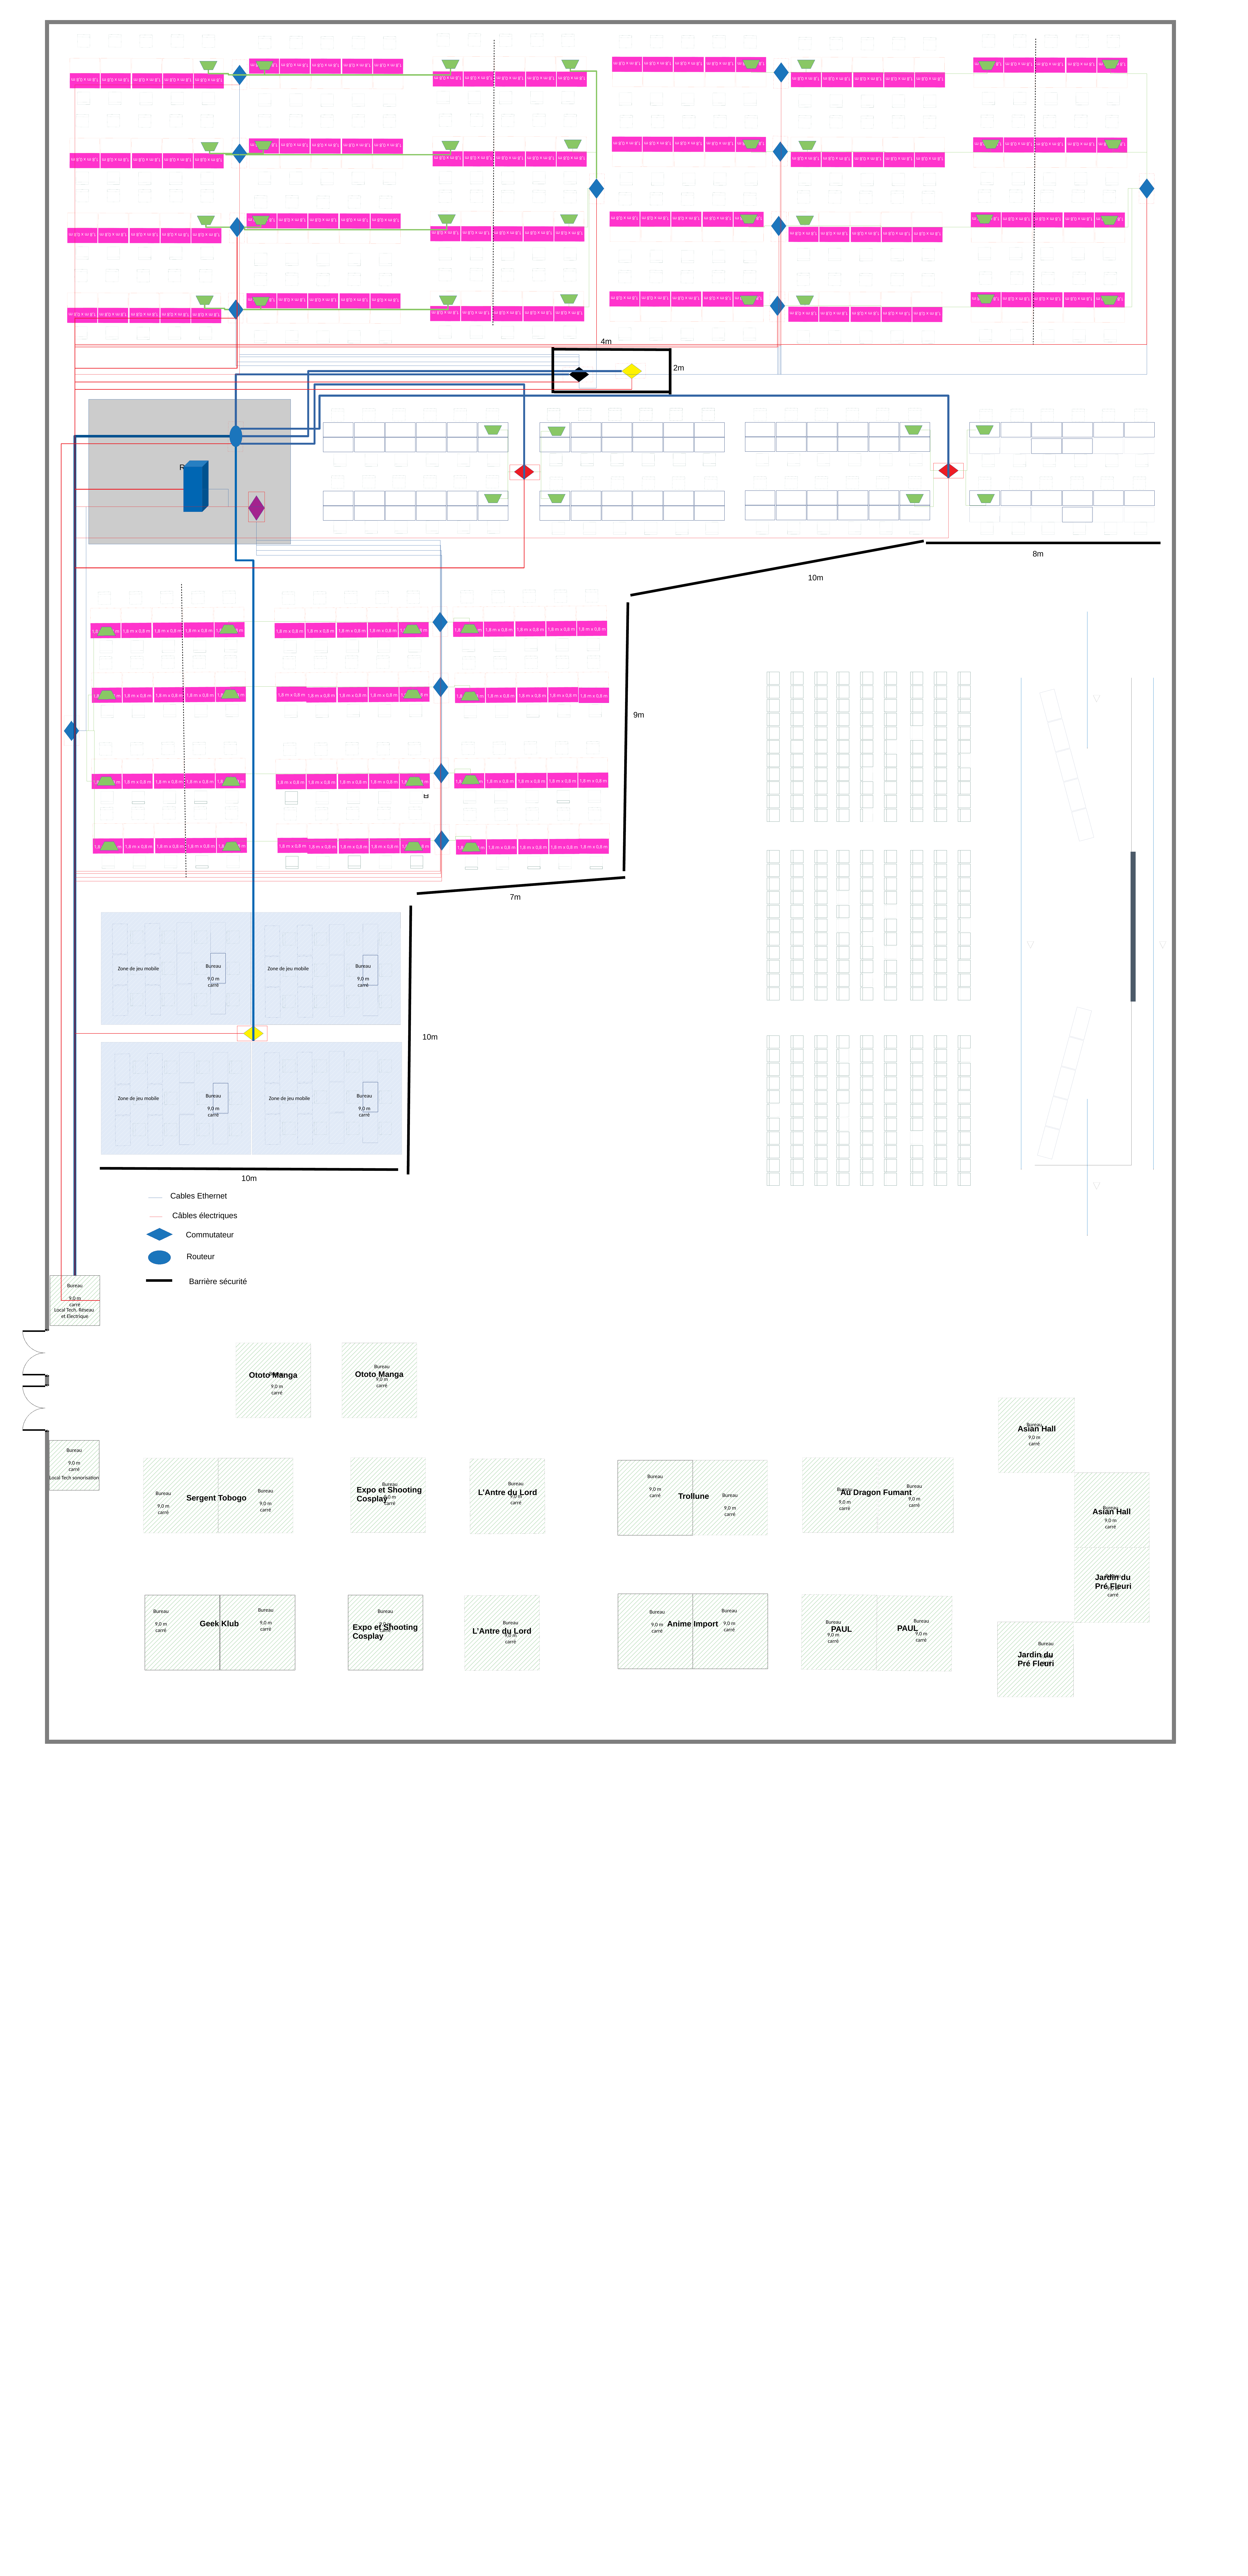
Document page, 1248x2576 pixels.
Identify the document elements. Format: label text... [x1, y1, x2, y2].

text_box [1064, 213, 1094, 215]
text_box [373, 151, 403, 154]
text_box [464, 152, 493, 154]
text_box [734, 292, 763, 295]
text_box [132, 85, 162, 88]
text_box 1,8 m x 0,8 m [114, 690, 146, 700]
text_box [216, 777, 246, 788]
text_box [399, 622, 429, 634]
text_box [124, 850, 154, 853]
text_box 1,8 m x 0,8 m [435, 842, 439, 850]
text_box L’Antre du Lord [469, 1625, 535, 1637]
text_box [277, 213, 307, 216]
text_box [643, 149, 673, 152]
text_box 1,8 m x 0,8 m [206, 625, 252, 634]
text_box [132, 153, 162, 156]
text_box [434, 832, 440, 849]
text_box 1,8 m x 0,8 m [377, 777, 391, 786]
text_box Régie [257, 540, 291, 544]
text_box [610, 303, 639, 306]
text_box [524, 227, 553, 229]
text_box [433, 152, 450, 154]
text_box 1,8 m x 0,8 m [433, 625, 437, 634]
text_box [949, 464, 958, 477]
text_box 1,8 m x 0,8 m [904, 230, 951, 239]
text_box [882, 227, 912, 230]
text_box [851, 307, 881, 310]
text_box 1,8 m x 0,8 m [231, 776, 252, 785]
text_box [495, 164, 525, 166]
text_box Bureau 9,0 m carré [821, 1614, 846, 1655]
text_box [280, 71, 310, 74]
text_box [130, 308, 159, 311]
text_box [1064, 292, 1094, 295]
text_box [985, 224, 1001, 227]
text_box Bureau 9,0 m carré [363, 958, 377, 985]
text_box [338, 774, 368, 777]
text_box [194, 165, 224, 168]
text_box Bureau 9,0 m carré [199, 1123, 209, 1129]
text_box 1,8 m x 0,8 m [299, 842, 330, 851]
text_box Bureau 9,0 m carré [264, 1355, 290, 1369]
text_box 1,8 m x 0,8 m [889, 230, 904, 239]
text_box [486, 700, 516, 703]
text_box [610, 212, 639, 215]
text_box [851, 239, 881, 242]
text_box [399, 634, 429, 637]
text_box 1,8 m x 0,8 m [245, 216, 260, 225]
text_box [184, 634, 214, 637]
text_box Expo et Shooting Cosplay [350, 1621, 422, 1649]
text_box [98, 228, 128, 231]
text_box [145, 1595, 220, 1670]
text_box Zone de jeu mobile [283, 964, 285, 974]
text_box 1,8 m x 0,8 m [548, 154, 595, 164]
text_box [1075, 1548, 1149, 1622]
text_box [526, 84, 556, 86]
text_box 1,8 m x 0,8 m [268, 689, 306, 699]
text_box [215, 622, 244, 634]
text_box [913, 227, 942, 230]
text_box [70, 165, 75, 168]
text_box Régie [243, 437, 291, 443]
text_box [340, 226, 370, 228]
text_box [306, 623, 335, 626]
text_box [185, 699, 215, 702]
text_box 1,8 m x 0,8 m [75, 156, 92, 165]
text_box Régie [89, 444, 235, 507]
text_box Expo et Shooting Cosplay [354, 1484, 426, 1512]
text_box Zone de jeu mobile [128, 963, 131, 974]
text_box Bureau 9,0 m carré [643, 1469, 668, 1510]
text_box [626, 374, 637, 379]
text_box [430, 318, 460, 321]
text_box [123, 700, 153, 702]
text_box 1,8 m x 0,8 m [94, 691, 114, 700]
text_box [338, 687, 368, 690]
text_box 1,8 m x 0,8 m [82, 626, 86, 635]
text_box Zone de jeu mobile [131, 963, 133, 974]
text_box Bureau 9,0 m carré [1098, 1500, 1123, 1506]
text_box [986, 304, 1001, 307]
text_box 1,8 m x 0,8 m [449, 691, 470, 700]
text_box 1,8 m x 0,8 m [422, 309, 452, 318]
text_box [185, 786, 215, 788]
text_box [674, 149, 703, 152]
text_box [101, 165, 130, 168]
text_box [470, 688, 485, 691]
text_box [674, 69, 704, 72]
text_box 1,8 m x 0,8 m [240, 141, 247, 150]
text_box [554, 239, 584, 241]
text_box Zone de jeu mobile [115, 1093, 130, 1103]
text_box [337, 635, 367, 638]
text_box 1,8 m x 0,8 m [121, 231, 168, 240]
text_box [464, 163, 493, 166]
text_box 1,8 m x 0,8 m [475, 624, 507, 634]
text_box Régie [243, 430, 291, 435]
text_box Bureau 9,0 m carré [1020, 1435, 1048, 1458]
text_box [788, 319, 818, 322]
text_box 1,8 m x 0,8 m [781, 230, 786, 239]
text_box [1035, 150, 1065, 152]
text_box [442, 831, 449, 850]
text_box [461, 318, 491, 321]
text_box [877, 1596, 952, 1671]
text_box [351, 1458, 425, 1532]
text_box [311, 59, 341, 61]
text_box [240, 155, 246, 164]
text_box [337, 623, 367, 626]
text_box [228, 299, 237, 319]
text_box [672, 212, 701, 215]
text_box [373, 71, 403, 74]
text_box 1,8 m x 0,8 m [531, 229, 546, 239]
text_box [75, 228, 97, 231]
text_box 1,8 m x 0,8 m [447, 842, 450, 852]
text_box [971, 224, 984, 227]
text_box [526, 152, 556, 154]
text_box [640, 292, 670, 294]
text_box [1032, 292, 1062, 295]
text_box Zone de jeu mobile [280, 1093, 283, 1103]
text_box [275, 623, 304, 626]
text_box 1,8 m x 0,8 m [813, 75, 845, 84]
text_box [68, 228, 75, 231]
text_box [1064, 224, 1094, 227]
text_box [194, 86, 224, 88]
text_box [514, 465, 523, 479]
text_box [451, 152, 463, 154]
text_box [770, 296, 779, 316]
text_box [1035, 138, 1065, 140]
text_box [307, 839, 337, 841]
text_box 1,8 m x 0,8 m [193, 776, 207, 786]
text_box [94, 627, 120, 638]
text_box [92, 700, 94, 703]
text_box 1,8 m x 0,8 m [557, 842, 579, 851]
text_box 1,8 m x 0,8 m [470, 691, 477, 696]
text_box [751, 149, 766, 152]
text_box [703, 224, 733, 227]
text_box 1,8 m x 0,8 m [555, 776, 570, 785]
text_box 1,8 m x 0,8 m [665, 60, 713, 69]
text_box [1097, 150, 1127, 153]
text_box [822, 84, 852, 87]
text_box 1,8 m x 0,8 m [75, 231, 90, 240]
text_box [548, 427, 565, 436]
text_box Régie [208, 489, 228, 507]
text_box [456, 843, 486, 854]
text_box [122, 623, 151, 626]
text_box Bureau 9,0 m carré [363, 1088, 378, 1112]
text_box [148, 1250, 171, 1264]
text_box Bureau 9,0 m carré [151, 1485, 176, 1526]
text_box [401, 842, 430, 853]
text_box [191, 320, 221, 323]
text_box [548, 699, 578, 702]
text_box [526, 72, 556, 75]
text_box [153, 623, 183, 626]
text_box Régie [241, 437, 243, 443]
text_box [802, 1595, 877, 1670]
text_box [618, 1594, 693, 1669]
text_box Bureau 9,0 m carré [211, 984, 225, 999]
text_box [791, 84, 821, 87]
text_box Bureau 9,0 m carré [199, 1088, 227, 1129]
text_box [94, 774, 122, 786]
text_box 1,8 m x 0,8 m [603, 139, 651, 149]
text_box Régie [89, 538, 235, 544]
text_box [851, 227, 881, 230]
text_box 2m [670, 362, 691, 374]
text_box [70, 73, 100, 76]
text_box [75, 165, 100, 168]
text_box [912, 319, 942, 322]
text_box [579, 688, 609, 690]
text_box 1,8 m x 0,8 m [889, 310, 904, 319]
text_box 1,8 m x 0,8 m [570, 842, 617, 851]
text_box [971, 292, 1001, 303]
text_box 1,8 m x 0,8 m [240, 296, 243, 305]
text_box [240, 220, 244, 234]
text_box [277, 305, 307, 308]
text_box Bureau 9,0 m carré [1098, 1518, 1123, 1541]
text_box 1,8 m x 0,8 m [92, 156, 123, 165]
text_box Trollune [675, 1490, 716, 1502]
text_box [791, 72, 821, 75]
text_box [884, 72, 914, 74]
text_box 1,8 m x 0,8 m [329, 690, 377, 700]
text_box [348, 1595, 423, 1670]
text_box [278, 838, 307, 841]
text_box Bureau 9,0 m carré [253, 1483, 278, 1524]
text_box [799, 141, 816, 150]
text_box Bureau 9,0 m carré [644, 1604, 670, 1645]
text_box 1,8 m x 0,8 m [1105, 67, 1110, 70]
text_box [340, 305, 370, 308]
text_box 1,8 m x 0,8 m [328, 625, 376, 635]
text_box 1,8 m x 0,8 m [811, 230, 842, 239]
text_box 1,8 m x 0,8 m [486, 74, 534, 84]
text_box 1,8 m x 0,8 m [781, 310, 785, 319]
text_box [369, 786, 399, 789]
text_box [612, 149, 642, 152]
text_box 1,8 m x 0,8 m [712, 140, 744, 149]
text_box [493, 306, 522, 309]
text_box 1,8 m x 0,8 m [770, 295, 772, 304]
text_box 1,8 m x 0,8 m [269, 841, 307, 850]
text_box [191, 240, 221, 243]
text_box 1,8 m x 0,8 m [782, 155, 788, 164]
text_box Zone de jeu mobile [295, 1093, 297, 1103]
text_box 1,8 m x 0,8 m [706, 215, 741, 224]
text_box [973, 149, 991, 152]
text_box 1,8 m x 0,8 m [424, 74, 455, 83]
text_box Ototo Manga [352, 1368, 411, 1389]
text_box [998, 1398, 1074, 1473]
text_box Bureau 9,0 m carré [350, 1088, 378, 1129]
text_box 1,8 m x 0,8 m [87, 777, 94, 781]
text_box [453, 622, 483, 633]
text_box PAUL [828, 1623, 873, 1635]
text_box [342, 139, 372, 142]
text_box [674, 137, 703, 140]
text_box 4m [598, 345, 621, 346]
text_box [1098, 58, 1127, 69]
text_box 1,8 m x 0,8 m [662, 294, 710, 304]
text_box 1,8 m x 0,8 m [265, 61, 288, 71]
text_box [278, 850, 307, 853]
text_box [487, 851, 517, 854]
text_box [277, 687, 306, 690]
text_box [484, 634, 514, 637]
text_box [493, 226, 523, 229]
text_box [517, 773, 546, 776]
text_box [433, 83, 463, 86]
text_box [554, 318, 584, 321]
text_box [703, 212, 733, 215]
text_box 1,8 m x 0,8 m [477, 690, 509, 700]
text_box [218, 1458, 293, 1533]
text_box 1,8 m x 0,8 m [207, 690, 252, 699]
text_box [254, 1027, 264, 1040]
text_box 1,8 m x 0,8 m [1024, 295, 1071, 305]
text_box [101, 73, 131, 76]
text_box 1,8 m x 0,8 m [94, 781, 114, 786]
text_box 1,8 m x 0,8 m [744, 63, 751, 69]
text_box [307, 774, 336, 777]
text_box 8m [1030, 548, 1063, 560]
text_box 1,8 m x 0,8 m [89, 318, 121, 320]
text_box [98, 240, 128, 243]
text_box Bureau 9,0 m carré [503, 1499, 529, 1517]
text_box 1,8 m x 0,8 m [892, 155, 906, 164]
text_box 1,8 m x 0,8 m [478, 842, 510, 851]
text_box Bureau 9,0 m carré [199, 994, 207, 999]
text_box [414, 774, 430, 776]
text_box [1035, 70, 1065, 72]
text_box [92, 774, 94, 777]
text_box 1,8 m x 0,8 m [185, 76, 232, 85]
text_box 1,8 m x 0,8 m [61, 76, 92, 85]
text_box 1,8 m x 0,8 m [264, 141, 288, 151]
text_box 1,8 m x 0,8 m [444, 625, 448, 634]
text_box [471, 839, 486, 842]
text_box 1,8 m x 0,8 m [1111, 61, 1136, 70]
text_box [486, 688, 516, 691]
text_box [194, 74, 224, 76]
text_box 1,8 m x 0,8 m [556, 690, 579, 699]
text_box [146, 1228, 173, 1241]
text_box 1,8 m x 0,8 m [1071, 295, 1102, 305]
text_box [1113, 150, 1127, 152]
text_box Anime Import [664, 1618, 725, 1639]
text_box [796, 296, 814, 305]
text_box [1111, 70, 1127, 73]
text_box [232, 144, 239, 154]
text_box [101, 912, 251, 1025]
text_box [1002, 212, 1031, 215]
text_box Local Tech sonorisation [47, 1473, 102, 1483]
text_box 1,8 m x 0,8 m [247, 61, 264, 71]
text_box 1,8 m x 0,8 m [1070, 215, 1103, 225]
text_box [579, 839, 609, 842]
text_box 1,8 m x 0,8 m [1026, 140, 1073, 150]
text_box [882, 239, 912, 242]
text_box [368, 622, 398, 625]
text_box [368, 634, 398, 637]
text_box 1,8 m x 0,8 m [450, 842, 471, 852]
text_box 1,8 m x 0,8 m [111, 777, 114, 782]
text_box [123, 774, 152, 777]
text_box 1,8 m x 0,8 m [194, 841, 208, 850]
text_box [161, 320, 190, 323]
text_box [455, 688, 470, 691]
text_box 1,8 m x 0,8 m [648, 215, 663, 224]
text_box Régie [89, 437, 228, 443]
text_box 1,8 m x 0,8 m [773, 140, 775, 149]
text_box [371, 294, 400, 296]
text_box Bureau 9,0 m carré [350, 1122, 359, 1129]
text_box [76, 727, 79, 734]
text_box 1,8 m x 0,8 m [554, 624, 568, 633]
text_box [1033, 224, 1062, 227]
text_box 1,8 m x 0,8 m [904, 310, 951, 319]
text_box [185, 687, 215, 690]
text_box 1,8 m x 0,8 m [297, 626, 328, 635]
text_box [884, 164, 914, 167]
text_box [197, 216, 215, 225]
text_box [75, 308, 97, 311]
text_box [915, 152, 945, 155]
text_box [254, 912, 400, 1025]
text_box 1,8 m x 0,8 m [266, 626, 297, 635]
text_box 1,8 m x 0,8 m [183, 231, 229, 240]
text_box [884, 74, 914, 75]
text_box 1,8 m x 0,8 m [121, 311, 168, 318]
text_box 1,8 m x 0,8 m [1012, 140, 1026, 150]
text_box [1064, 304, 1094, 307]
text_box 1,8 m x 0,8 m [298, 777, 329, 786]
text_box 1,8 m x 0,8 m [569, 775, 617, 785]
text_box 1,8 m x 0,8 m [568, 624, 616, 633]
text_box 1,8 m x 0,8 m [589, 229, 593, 239]
text_box 1,8 m x 0,8 m [964, 140, 991, 149]
text_box [439, 296, 457, 305]
text_box [433, 72, 450, 74]
text_box [371, 214, 400, 216]
text_box [342, 59, 372, 62]
text_box [247, 225, 276, 228]
text_box [454, 773, 484, 784]
text_box Bureau 9,0 m carré [264, 1390, 290, 1418]
text_box [879, 1458, 953, 1532]
text_box [161, 240, 190, 243]
text_box [736, 57, 766, 69]
text_box Zone de jeu mobile [283, 1093, 285, 1103]
text_box 1,8 m x 0,8 m [455, 154, 486, 164]
text_box Commutateur [183, 1229, 250, 1241]
text_box 1,8 m x 0,8 m [570, 690, 617, 700]
text_box [517, 785, 546, 788]
text_box [1033, 212, 1062, 215]
text_box Asian Hall [1089, 1506, 1137, 1518]
text_box 1,8 m x 0,8 m [392, 841, 414, 850]
text_box [45, 1430, 49, 1432]
text_box Régie [237, 538, 256, 544]
text_box 1,8 m x 0,8 m [89, 311, 121, 318]
text_box [705, 69, 735, 72]
text_box Bureau 9,0 m carré [498, 1615, 523, 1625]
text_box [93, 839, 94, 841]
text_box 1,8 m x 0,8 m [349, 142, 381, 151]
text_box [578, 785, 608, 788]
text_box [75, 153, 100, 156]
text_box [564, 140, 582, 149]
text_box [524, 318, 553, 321]
text_box 1,8 m x 0,8 m [906, 75, 954, 85]
text_box 1,8 m x 0,8 m [422, 229, 453, 238]
text_box 1,8 m x 0,8 m [261, 216, 285, 225]
text_box 1,8 m x 0,8 m [546, 229, 589, 239]
text_box [484, 622, 514, 625]
text_box 1,8 m x 0,8 m [121, 318, 168, 320]
text_box [915, 85, 945, 87]
text_box [370, 850, 400, 853]
text_box 1,8 m x 0,8 m [94, 841, 113, 846]
text_box 1,8 m x 0,8 m [484, 309, 531, 318]
text_box 1,8 m x 0,8 m [741, 218, 749, 224]
text_box [487, 839, 517, 842]
text_box 7m [507, 891, 562, 903]
text_box Bureau 9,0 m carré [369, 1359, 395, 1368]
text_box [796, 216, 814, 225]
text_box PAUL [894, 1622, 939, 1634]
text_box [461, 306, 491, 309]
text_box 1,8 m x 0,8 m [61, 156, 75, 165]
text_box [493, 318, 522, 321]
text_box [101, 1042, 251, 1154]
text_box [163, 74, 193, 76]
text_box 1,8 m x 0,8 m [94, 777, 101, 781]
text_box Au Dragon Fumant [837, 1486, 919, 1500]
text_box 4m [598, 335, 621, 344]
text_box [153, 635, 183, 638]
text_box [640, 304, 670, 306]
text_box [249, 507, 265, 521]
text_box 1,8 m x 0,8 m [83, 777, 94, 786]
text_box [94, 839, 123, 850]
text_box [791, 152, 821, 155]
text_box Zone de jeu mobile [266, 1093, 280, 1103]
text_box [240, 305, 243, 315]
text_box [671, 292, 701, 294]
text_box 1,8 m x 0,8 m [171, 156, 185, 165]
text_box [229, 426, 242, 447]
text_box [67, 320, 75, 323]
text_box [309, 225, 338, 228]
text_box 1,8 m x 0,8 m [59, 311, 75, 320]
text_box [311, 151, 340, 153]
text_box [183, 507, 207, 512]
text_box 1,8 m x 0,8 m [88, 695, 94, 700]
text_box [91, 623, 120, 626]
text_box [736, 69, 751, 72]
text_box 1,8 m x 0,8 m [171, 76, 185, 85]
text_box 1,8 m x 0,8 m [347, 216, 378, 226]
text_box Zone de jeu mobile [135, 1093, 146, 1103]
text_box [524, 306, 553, 309]
text_box Zone de jeu mobile [145, 963, 160, 974]
text_box [75, 240, 97, 243]
text_box [23, 1331, 45, 1332]
text_box 1,8 m x 0,8 m [534, 154, 548, 164]
text_box [577, 621, 607, 624]
text_box [338, 699, 368, 702]
text_box 1,8 m x 0,8 m [146, 841, 194, 850]
text_box [91, 635, 94, 638]
text_box 1,8 m x 0,8 m [329, 777, 377, 786]
text_box [430, 238, 460, 241]
text_box Régie [228, 444, 235, 452]
text_box [371, 226, 400, 228]
text_box [400, 777, 430, 789]
text_box [971, 304, 986, 307]
text_box [306, 687, 336, 690]
text_box Bureau 9,0 m carré [350, 1091, 359, 1103]
text_box 1,8 m x 0,8 m [507, 624, 554, 634]
text_box [433, 163, 463, 166]
text_box [277, 225, 307, 228]
text_box Régie [257, 538, 291, 540]
text_box [1097, 70, 1110, 73]
text_box [938, 464, 947, 477]
text_box 1,8 m x 0,8 m [390, 625, 433, 634]
text_box [342, 151, 372, 154]
text_box [612, 69, 642, 72]
text_box 1,8 m x 0,8 m [232, 841, 252, 850]
text_box [974, 61, 1003, 72]
text_box [851, 319, 881, 322]
text_box [1066, 58, 1096, 61]
text_box [451, 72, 463, 74]
text_box 1,8 m x 0,8 m [477, 776, 508, 785]
text_box [122, 635, 151, 638]
text_box [130, 320, 159, 323]
text_box [1097, 138, 1127, 149]
text_box Cables Ethernet [167, 1190, 231, 1204]
text_box 1,8 m x 0,8 m [962, 295, 986, 304]
text_box [774, 62, 789, 82]
text_box 1,8 m x 0,8 m [123, 76, 171, 85]
text_box [1004, 138, 1034, 140]
text_box [98, 308, 128, 311]
text_box Bureau 9,0 m carré [349, 958, 377, 999]
text_box [461, 238, 491, 241]
text_box [554, 227, 584, 229]
text_box [276, 774, 306, 777]
text_box [433, 677, 440, 696]
text_box [549, 851, 579, 854]
text_box [369, 687, 399, 690]
text_box [447, 226, 460, 229]
text_box [154, 687, 184, 690]
text_box Régie [89, 507, 235, 538]
text_box [130, 228, 160, 231]
text_box [789, 239, 818, 242]
text_box 1,8 m x 0,8 m [267, 777, 298, 786]
text_box Bureau 9,0 m carré [369, 1389, 395, 1400]
text_box [734, 296, 763, 307]
text_box [216, 773, 246, 776]
text_box 1,8 m x 0,8 m [486, 154, 534, 164]
text_box [612, 57, 642, 60]
text_box [45, 1375, 49, 1376]
text_box [517, 700, 547, 702]
text_box 1,8 m x 0,8 m [391, 690, 434, 699]
text_box 1,8 m x 0,8 m [288, 141, 302, 151]
text_box [751, 69, 766, 72]
text_box [525, 465, 534, 479]
text_box Bureau 9,0 m carré [349, 964, 359, 976]
text_box Zone de jeu mobile [133, 1093, 135, 1103]
text_box [94, 786, 122, 789]
text_box [736, 149, 751, 152]
text_box 1,8 m x 0,8 m [59, 231, 75, 240]
text_box [373, 59, 403, 62]
text_box [913, 239, 942, 242]
text_box [549, 839, 579, 842]
text_box [231, 774, 246, 776]
text_box 1,8 m x 0,8 m [648, 294, 662, 304]
text_box [309, 213, 338, 216]
text_box Zone de jeu mobile [280, 963, 298, 974]
text_box [199, 61, 217, 70]
text_box [243, 1026, 252, 1040]
text_box [456, 840, 471, 842]
text_box [912, 307, 942, 310]
text_box 1,8 m x 0,8 m [985, 215, 1009, 224]
text_box 1,8 m x 0,8 m [546, 309, 593, 318]
text_box 1,8 m x 0,8 m [1113, 141, 1136, 150]
text_box [977, 494, 995, 503]
text_box [438, 215, 456, 224]
text_box [643, 69, 673, 72]
text_box Régie [228, 437, 231, 443]
text_box [124, 838, 154, 841]
text_box [265, 71, 279, 74]
text_box 1,8 m x 0,8 m [744, 143, 751, 149]
text_box [23, 1386, 45, 1387]
text_box 1,8 m x 0,8 m [785, 310, 811, 319]
text_box [70, 153, 75, 156]
text_box 1,8 m x 0,8 m [1026, 60, 1074, 70]
text_box 1,8 m x 0,8 m [471, 842, 478, 847]
text_box [705, 149, 735, 152]
text_box [548, 785, 578, 788]
text_box [915, 72, 945, 74]
text_box [185, 773, 215, 776]
text_box Régie [249, 508, 265, 522]
text_box [339, 841, 369, 842]
text_box [853, 164, 883, 167]
text_box 9m [630, 709, 663, 721]
text_box [232, 65, 247, 74]
text_box [339, 839, 369, 840]
text_box 1,8 m x 0,8 m [238, 296, 239, 304]
text_box [915, 74, 945, 75]
text_box 1,8 m x 0,8 m [144, 625, 192, 635]
text_box 1,8 m x 0,8 m [845, 75, 892, 84]
text_box 1,8 m x 0,8 m [424, 154, 455, 163]
text_box [822, 152, 852, 155]
text_box [1004, 150, 1034, 152]
text_box [49, 1440, 99, 1473]
text_box [45, 1329, 49, 1331]
text_box [1131, 852, 1136, 1001]
text_box [249, 59, 279, 70]
text_box [247, 213, 277, 225]
text_box [163, 85, 193, 88]
text_box [307, 851, 337, 854]
text_box [154, 786, 184, 789]
text_box [671, 224, 701, 227]
text_box 1,8 m x 0,8 m [452, 309, 484, 318]
text_box [1095, 216, 1125, 227]
text_box [132, 73, 162, 76]
text_box [853, 84, 883, 87]
text_box [249, 495, 264, 507]
text_box 1,8 m x 0,8 m [1128, 215, 1132, 225]
text_box Régie [228, 422, 235, 435]
text_box Bureau 9,0 m carré [253, 1602, 279, 1643]
text_box [130, 240, 160, 243]
text_box Régie [237, 507, 256, 538]
text_box [561, 60, 579, 69]
text_box [495, 84, 525, 86]
text_box 10m [419, 1031, 464, 1043]
text_box [191, 308, 221, 311]
text_box [1002, 292, 1031, 295]
text_box [557, 72, 587, 75]
text_box [882, 319, 911, 322]
text_box 1,8 m x 0,8 m [90, 231, 121, 240]
text_box [557, 164, 587, 167]
text_box [853, 72, 883, 75]
text_box 1,8 m x 0,8 m [741, 299, 744, 304]
text_box 1,8 m x 0,8 m [193, 690, 207, 699]
text_box [640, 212, 670, 215]
text_box Bureau 9,0 m carré [213, 1088, 227, 1113]
text_box 1,8 m x 0,8 m [813, 155, 844, 164]
text_box [548, 494, 565, 503]
text_box Ototo Manga [246, 1369, 304, 1390]
text_box 1,8 m x 0,8 m [381, 142, 412, 151]
text_box 1,8 m x 0,8 m [168, 231, 183, 240]
text_box [484, 494, 502, 503]
text_box 1,8 m x 0,8 m [414, 776, 434, 786]
text_box Routeur [183, 1250, 227, 1263]
text_box [75, 320, 97, 323]
text_box [92, 786, 94, 789]
text_box [485, 785, 515, 788]
text_box Bureau 9,0 m carré [503, 1476, 528, 1486]
text_box [45, 1384, 49, 1432]
text_box [1004, 70, 1034, 72]
text_box [1075, 1473, 1149, 1547]
text_box [454, 785, 484, 788]
text_box 1,8 m x 0,8 m [86, 626, 113, 635]
text_box [342, 1343, 417, 1418]
text_box [548, 773, 577, 776]
text_box [853, 152, 883, 155]
text_box 1,8 m x 0,8 m [842, 310, 889, 319]
text_box [546, 633, 576, 636]
text_box Bureau 9,0 m carré [148, 1603, 174, 1644]
text_box [247, 293, 276, 296]
text_box [579, 851, 609, 854]
text_box [154, 774, 184, 776]
text_box [233, 76, 247, 85]
text_box Zone de jeu mobile [143, 963, 145, 974]
text_box 1,8 m x 0,8 m [1009, 295, 1024, 304]
text_box [216, 699, 246, 702]
text_box [184, 622, 214, 625]
text_box 1,8 m x 0,8 m [1102, 295, 1132, 305]
text_box Bureau 9,0 m carré [1032, 1636, 1060, 1677]
text_box [516, 621, 545, 624]
text_box 1,8 m x 0,8 m [986, 295, 1009, 304]
text_box 1,8 m x 0,8 m [285, 216, 300, 225]
text_box 10m [238, 1172, 283, 1185]
text_box [484, 425, 502, 435]
text_box Bureau 9,0 m carré [377, 1512, 403, 1517]
text_box [369, 774, 399, 777]
text_box [819, 227, 849, 230]
text_box 1,8 m x 0,8 m [240, 61, 247, 71]
text_box [217, 838, 247, 841]
text_box Zone de jeu mobile [115, 963, 128, 974]
text_box [45, 20, 1176, 1744]
text_box [94, 688, 122, 700]
text_box [495, 72, 525, 74]
text_box [155, 850, 185, 853]
text_box [1095, 213, 1125, 215]
text_box [342, 71, 372, 74]
text_box [517, 687, 547, 690]
text_box [400, 699, 429, 702]
text_box Bureau 9,0 m carré [363, 986, 377, 999]
text_box Zone de jeu mobile [298, 963, 311, 974]
text_box 1,8 m x 0,8 m [601, 215, 648, 224]
text_box 1,8 m x 0,8 m [548, 75, 595, 84]
text_box [280, 139, 310, 141]
text_box 1,8 m x 0,8 m [240, 216, 245, 225]
text_box 1,8 m x 0,8 m [531, 309, 546, 318]
text_box [610, 224, 639, 227]
text_box [50, 1276, 100, 1326]
text_box Bureau 9,0 m carré [908, 1634, 934, 1654]
text_box Bureau 9,0 m carré [716, 1487, 744, 1528]
text_box 1,8 m x 0,8 m [168, 311, 183, 318]
text_box [781, 219, 786, 233]
text_box [61, 1276, 100, 1300]
text_box Bureau 9,0 m carré [199, 958, 227, 999]
text_box [92, 688, 94, 691]
text_box [882, 307, 912, 310]
text_box [884, 84, 914, 87]
text_box [220, 1595, 295, 1670]
text_box [45, 1377, 49, 1384]
text_box 1,8 m x 0,8 m [300, 216, 347, 226]
text_box 1,8 m x 0,8 m [183, 311, 228, 318]
text_box 1,8 m x 0,8 m [449, 776, 477, 786]
text_box Bureau 9,0 m carré [719, 1603, 740, 1644]
text_box [196, 296, 213, 305]
text_box 1,8 m x 0,8 m [381, 62, 412, 71]
text_box [797, 60, 815, 69]
text_box [308, 293, 338, 296]
text_box [516, 633, 545, 636]
text_box Régie [237, 444, 243, 452]
text_box Bureau 9,0 m carré [909, 1613, 934, 1622]
text_box 1,8 m x 0,8 m [94, 631, 99, 635]
text_box 1,8 m x 0,8 m [1009, 215, 1024, 224]
text_box 1,8 m x 0,8 m [285, 296, 299, 305]
text_box [163, 153, 193, 156]
text_box [161, 228, 191, 231]
text_box Zone de jeu mobile [285, 1093, 295, 1103]
text_box [781, 301, 785, 311]
text_box Bureau 9,0 m carré [1101, 1592, 1126, 1609]
text_box 1,8 m x 0,8 m [288, 61, 302, 71]
text_box [306, 700, 336, 702]
text_box [819, 307, 849, 310]
text_box 1,8 m x 0,8 m [92, 76, 123, 85]
text_box [1004, 58, 1034, 60]
text_box [693, 1460, 767, 1535]
text_box [455, 691, 485, 703]
text_box [339, 851, 369, 853]
text_box Zone de jeu mobile [285, 964, 295, 974]
text_box [277, 699, 306, 702]
text_box 1,8 m x 0,8 m [663, 215, 710, 224]
text_box 1,8 m x 0,8 m [183, 318, 228, 320]
text_box 1,8 m x 0,8 m [962, 215, 984, 224]
text_box 1,8 m x 0,8 m [1132, 215, 1133, 225]
text_box [23, 1374, 45, 1375]
text_box [693, 1594, 768, 1669]
text_box [194, 153, 224, 156]
text_box 1,8 m x 0,8 m [391, 776, 414, 786]
text_box 1,8 m x 0,8 m [75, 318, 89, 320]
text_box [734, 224, 749, 227]
text_box [123, 786, 153, 789]
text_box [98, 320, 128, 323]
text_box [577, 633, 607, 636]
text_box [434, 764, 440, 782]
text_box [163, 165, 193, 168]
text_box [495, 152, 525, 154]
text_box 1,8 m x 0,8 m [1074, 61, 1105, 70]
text_box Bureau 9,0 m carré [832, 1481, 857, 1522]
text_box [557, 152, 587, 154]
text_box 1,8 m x 0,8 m [665, 140, 712, 149]
text_box [557, 84, 587, 87]
text_box [781, 143, 788, 160]
text_box [442, 60, 459, 69]
text_box [554, 306, 584, 309]
text_box [822, 72, 852, 75]
text_box 1,8 m x 0,8 m [347, 296, 378, 306]
text_box [470, 1459, 545, 1534]
text_box [338, 786, 368, 789]
text_box Zone de jeu mobile [130, 1093, 133, 1103]
text_box [622, 364, 642, 374]
text_box 1,8 m x 0,8 m [434, 690, 438, 699]
text_box 1,8 m x 0,8 m [376, 625, 390, 634]
text_box 1,8 m x 0,8 m [377, 841, 392, 850]
text_box Bureau 9,0 m carré [1101, 1568, 1126, 1571]
text_box [734, 212, 763, 224]
text_box 1,8 m x 0,8 m [811, 310, 842, 319]
text_box 1,8 m x 0,8 m [455, 74, 486, 84]
text_box 1,8 m x 0,8 m [509, 690, 556, 700]
text_box [23, 1429, 45, 1431]
text_box [154, 699, 184, 702]
text_box [233, 155, 239, 163]
text_box [230, 217, 239, 237]
text_box 1,8 m x 0,8 m [1132, 295, 1133, 305]
text_box 1,8 m x 0,8 m [741, 295, 770, 304]
text_box [191, 228, 221, 231]
text_box [906, 494, 924, 503]
text_box [311, 139, 340, 141]
text_box Barrière sécurité [186, 1275, 258, 1289]
text_box [526, 164, 556, 166]
text_box 1,8 m x 0,8 m [446, 691, 449, 700]
text_box [822, 164, 852, 167]
text_box [971, 212, 1001, 224]
text_box Bureau 9,0 m carré [363, 1113, 378, 1129]
text_box Bureau 9,0 m carré [373, 1603, 398, 1621]
text_box [1139, 178, 1154, 198]
text_box 1,8 m x 0,8 m [531, 74, 548, 84]
text_box 1,8 m x 0,8 m [145, 776, 193, 786]
text_box [976, 425, 993, 435]
text_box [186, 838, 216, 841]
text_box 1,8 m x 0,8 m [123, 156, 171, 165]
text_box 1,8 m x 0,8 m [145, 690, 193, 700]
text_box [70, 85, 75, 88]
text_box 1,8 m x 0,8 m [86, 691, 94, 700]
text_box [610, 291, 639, 294]
text_box [973, 137, 1003, 149]
text_box Bureau 9,0 m carré [1020, 1417, 1048, 1423]
text_box [1066, 70, 1096, 73]
text_box 1,8 m x 0,8 m [434, 776, 438, 786]
text_box [442, 764, 449, 782]
text_box 1,8 m x 0,8 m [786, 230, 811, 239]
text_box 1,8 m x 0,8 m [207, 776, 231, 786]
text_box [94, 700, 122, 703]
text_box [264, 150, 279, 153]
text_box [132, 165, 162, 168]
text_box [400, 838, 430, 840]
text_box [1066, 138, 1096, 141]
text_box L’Antre du Lord [475, 1486, 541, 1499]
text_box 1,8 m x 0,8 m [510, 842, 557, 851]
text_box Bureau 9,0 m carré [902, 1478, 927, 1519]
text_box [215, 634, 244, 637]
text_box Régie [89, 490, 183, 507]
text_box 1,8 m x 0,8 m [713, 60, 744, 69]
text_box 1,8 m x 0,8 m [185, 156, 232, 165]
text_box Zone de jeu mobile [265, 963, 280, 974]
text_box [400, 687, 429, 698]
text_box [493, 238, 523, 241]
text_box [915, 164, 945, 167]
text_box [548, 687, 578, 690]
text_box 1,8 m x 0,8 m [113, 626, 144, 635]
text_box [771, 216, 780, 236]
text_box [465, 1595, 539, 1670]
text_box Bureau 9,0 m carré [377, 1476, 403, 1484]
text_box [789, 227, 818, 230]
text_box Asian Hall [1015, 1423, 1062, 1435]
text_box [238, 302, 239, 317]
text_box [579, 700, 609, 703]
text_box Geek Klub [197, 1617, 255, 1630]
text_box [249, 71, 264, 74]
text_box 1,8 m x 0,8 m [299, 296, 347, 306]
text_box [442, 614, 448, 630]
text_box 1,8 m x 0,8 m [115, 841, 146, 851]
text_box Bureau 9,0 m carré [62, 1301, 87, 1304]
text_box [67, 308, 75, 311]
text_box 1,8 m x 0,8 m [378, 296, 409, 306]
text_box 1,8 m x 0,8 m [892, 75, 906, 85]
text_box Zone de jeu mobile [133, 963, 143, 974]
text_box [819, 319, 849, 322]
text_box [1002, 224, 1031, 227]
text_box 1,8 m x 0,8 m [1072, 140, 1105, 150]
text_box [703, 304, 732, 306]
text_box [560, 215, 578, 224]
text_box Zone de jeu mobile [146, 1093, 147, 1103]
text_box Bureau 9,0 m carré [62, 1278, 87, 1300]
text_box 1,8 m x 0,8 m [376, 690, 391, 699]
text_box [201, 142, 218, 151]
text_box 1,8 m x 0,8 m [168, 318, 183, 320]
text_box [308, 305, 338, 308]
text_box 1,8 m x 0,8 m [302, 141, 349, 151]
text_box Régie [237, 445, 291, 538]
text_box Régie [249, 492, 265, 507]
text_box [464, 84, 494, 86]
text_box Local Tech. Réseau et Electrique [52, 1304, 98, 1322]
text_box 1,8 m x 0,8 m [484, 229, 531, 238]
text_box [280, 59, 310, 61]
text_box [703, 292, 732, 295]
text_box [461, 226, 491, 229]
text_box 1,8 m x 0,8 m [751, 60, 774, 69]
text_box [749, 224, 763, 227]
text_box 1,8 m x 0,8 m [330, 841, 377, 851]
text_box [400, 774, 414, 776]
text_box [251, 912, 252, 1025]
text_box [671, 304, 701, 306]
text_box [442, 679, 448, 695]
text_box [216, 687, 246, 699]
text_box [905, 425, 922, 435]
text_box Régie [89, 399, 235, 435]
text_box [1095, 292, 1125, 295]
text_box Régie [237, 422, 243, 428]
text_box [433, 612, 440, 632]
text_box [371, 306, 400, 308]
text_box [524, 238, 553, 241]
text_box [705, 57, 735, 60]
text_box 1,8 m x 0,8 m [651, 140, 665, 149]
text_box 1,8 m x 0,8 m [114, 777, 145, 786]
text_box 1,8 m x 0,8 m [991, 140, 1012, 150]
text_box [67, 240, 75, 243]
text_box 1,8 m x 0,8 m [414, 841, 435, 850]
text_box 1,8 m x 0,8 m [302, 61, 350, 71]
text_box 1,8 m x 0,8 m [350, 62, 381, 71]
text_box 1,8 m x 0,8 m [1103, 215, 1128, 225]
text_box [161, 308, 190, 311]
text_box 1,8 m x 0,8 m [604, 60, 651, 69]
text_box [1002, 304, 1031, 307]
text_box [123, 687, 153, 690]
text_box Zone de jeu mobile [148, 1093, 161, 1103]
text_box [640, 224, 670, 227]
text_box [736, 137, 766, 149]
text_box [546, 621, 576, 624]
text_box 1,8 m x 0,8 m [601, 294, 648, 304]
text_box 1,8 m x 0,8 m [508, 776, 555, 785]
text_box [247, 225, 260, 227]
text_box Bureau 9,0 m carré [199, 1092, 209, 1104]
text_box [1032, 304, 1062, 307]
text_box [101, 153, 130, 156]
text_box [449, 306, 460, 309]
text_box Bureau 9,0 m carré [349, 995, 359, 999]
text_box Régie [181, 465, 184, 467]
text_box [240, 143, 247, 154]
text_box [803, 1458, 877, 1532]
text_box [788, 307, 818, 310]
text_box [442, 141, 459, 150]
text_box [217, 842, 247, 853]
text_box [306, 635, 335, 638]
text_box 1,8 m x 0,8 m [965, 60, 1012, 70]
text_box Bureau 9,0 m carré [498, 1637, 523, 1656]
text_box [101, 85, 131, 88]
text_box 1,8 m x 0,8 m [453, 229, 484, 238]
text_box [643, 57, 673, 60]
text_box [45, 1384, 49, 1386]
text_box [236, 1343, 311, 1418]
text_box [791, 164, 821, 167]
text_box [560, 294, 578, 303]
text_box [311, 71, 341, 74]
text_box 1,8 m x 0,8 m [749, 215, 771, 224]
text_box [819, 239, 849, 242]
text_box [779, 298, 780, 314]
text_box [589, 178, 604, 198]
text_box [430, 226, 446, 229]
text_box Bureau 9,0 m carré [211, 958, 225, 983]
text_box Sergent Tobogo [183, 1492, 253, 1504]
text_box [373, 139, 403, 142]
text_box 1,8 m x 0,8 m [651, 60, 665, 69]
text_box [252, 1042, 402, 1154]
text_box [998, 1622, 1073, 1697]
text_box [93, 850, 123, 853]
text_box 1,8 m x 0,8 m [788, 155, 813, 164]
text_box [453, 634, 483, 637]
text_box Zone de jeu mobile [298, 1093, 312, 1103]
text_box [991, 149, 1003, 152]
text_box [275, 635, 304, 638]
text_box Régie [237, 399, 291, 428]
text_box 1,8 m x 0,8 m [1105, 141, 1113, 150]
text_box [155, 838, 185, 841]
text_box 1,8 m x 0,8 m [842, 230, 889, 239]
text_box [464, 72, 494, 74]
text_box 1,8 m x 0,8 m [1024, 215, 1071, 224]
text_box 1,8 m x 0,8 m [191, 625, 206, 635]
text_box 1,8 m x 0,8 m [710, 294, 741, 304]
text_box Jardin du Pré Fleuri [1092, 1571, 1136, 1592]
text_box [249, 150, 263, 153]
text_box [578, 773, 608, 776]
text_box 1,8 m x 0,8 m [906, 155, 953, 164]
text_box [247, 297, 276, 308]
text_box 1,8 m x 0,8 m [84, 841, 115, 851]
text_box [884, 152, 914, 155]
text_box [618, 1460, 692, 1535]
text_box [45, 1329, 49, 1377]
text_box [519, 851, 548, 854]
text_box [1066, 150, 1096, 152]
text_box 1,8 m x 0,8 m [83, 691, 86, 700]
text_box [430, 306, 447, 309]
text_box 1,8 m x 0,8 m [208, 841, 252, 850]
text_box [1035, 58, 1065, 60]
text_box [249, 139, 279, 150]
text_box [340, 214, 370, 216]
text_box Jardin du Pré Fleuri [1015, 1649, 1058, 1670]
text_box [280, 151, 310, 153]
text_box [974, 58, 1003, 60]
text_box Bureau 9,0 m carré [213, 1114, 227, 1129]
text_box 1,8 m x 0,8 m [446, 776, 449, 786]
text_box [518, 839, 548, 842]
text_box 1,8 m x 0,8 m [751, 140, 773, 149]
text_box 10m [805, 571, 831, 584]
text_box Câbles électriques [169, 1209, 245, 1230]
text_box [75, 85, 100, 88]
text_box [370, 838, 400, 840]
text_box [1095, 296, 1125, 307]
text_box 1,8 m x 0,8 m [844, 155, 892, 164]
text_box [277, 293, 307, 296]
text_box 1,8 m x 0,8 m [789, 75, 813, 84]
text_box 1,8 m x 0,8 m [247, 141, 263, 150]
text_box [485, 773, 515, 776]
text_box [705, 137, 735, 140]
text_box 1,8 m x 0,8 m [298, 690, 329, 700]
text_box 1,8 m x 0,8 m [782, 75, 788, 84]
text_box [612, 137, 642, 140]
text_box Bureau 9,0 m carré [199, 962, 207, 974]
text_box 1,8 m x 0,8 m [378, 216, 409, 226]
text_box [307, 786, 337, 789]
text_box [340, 294, 370, 296]
text_box [49, 1483, 99, 1490]
text_box [183, 461, 209, 507]
text_box Bureau 9,0 m carré [61, 1442, 87, 1473]
text_box [773, 141, 781, 162]
text_box 1,8 m x 0,8 m [448, 625, 475, 634]
text_box [276, 786, 306, 789]
text_box [64, 721, 74, 741]
text_box 4m [598, 346, 621, 347]
text_box [643, 137, 673, 140]
text_box [143, 1458, 218, 1533]
text_box 1,8 m x 0,8 m [1012, 60, 1026, 70]
text_box Régie [241, 430, 243, 435]
text_box [569, 372, 589, 382]
text_box [575, 367, 583, 370]
text_box [674, 57, 704, 60]
text_box [369, 699, 399, 702]
text_box 1,8 m x 0,8 m [75, 311, 89, 318]
text_box [186, 850, 216, 853]
text_box 1,8 m x 0,8 m [243, 296, 285, 305]
